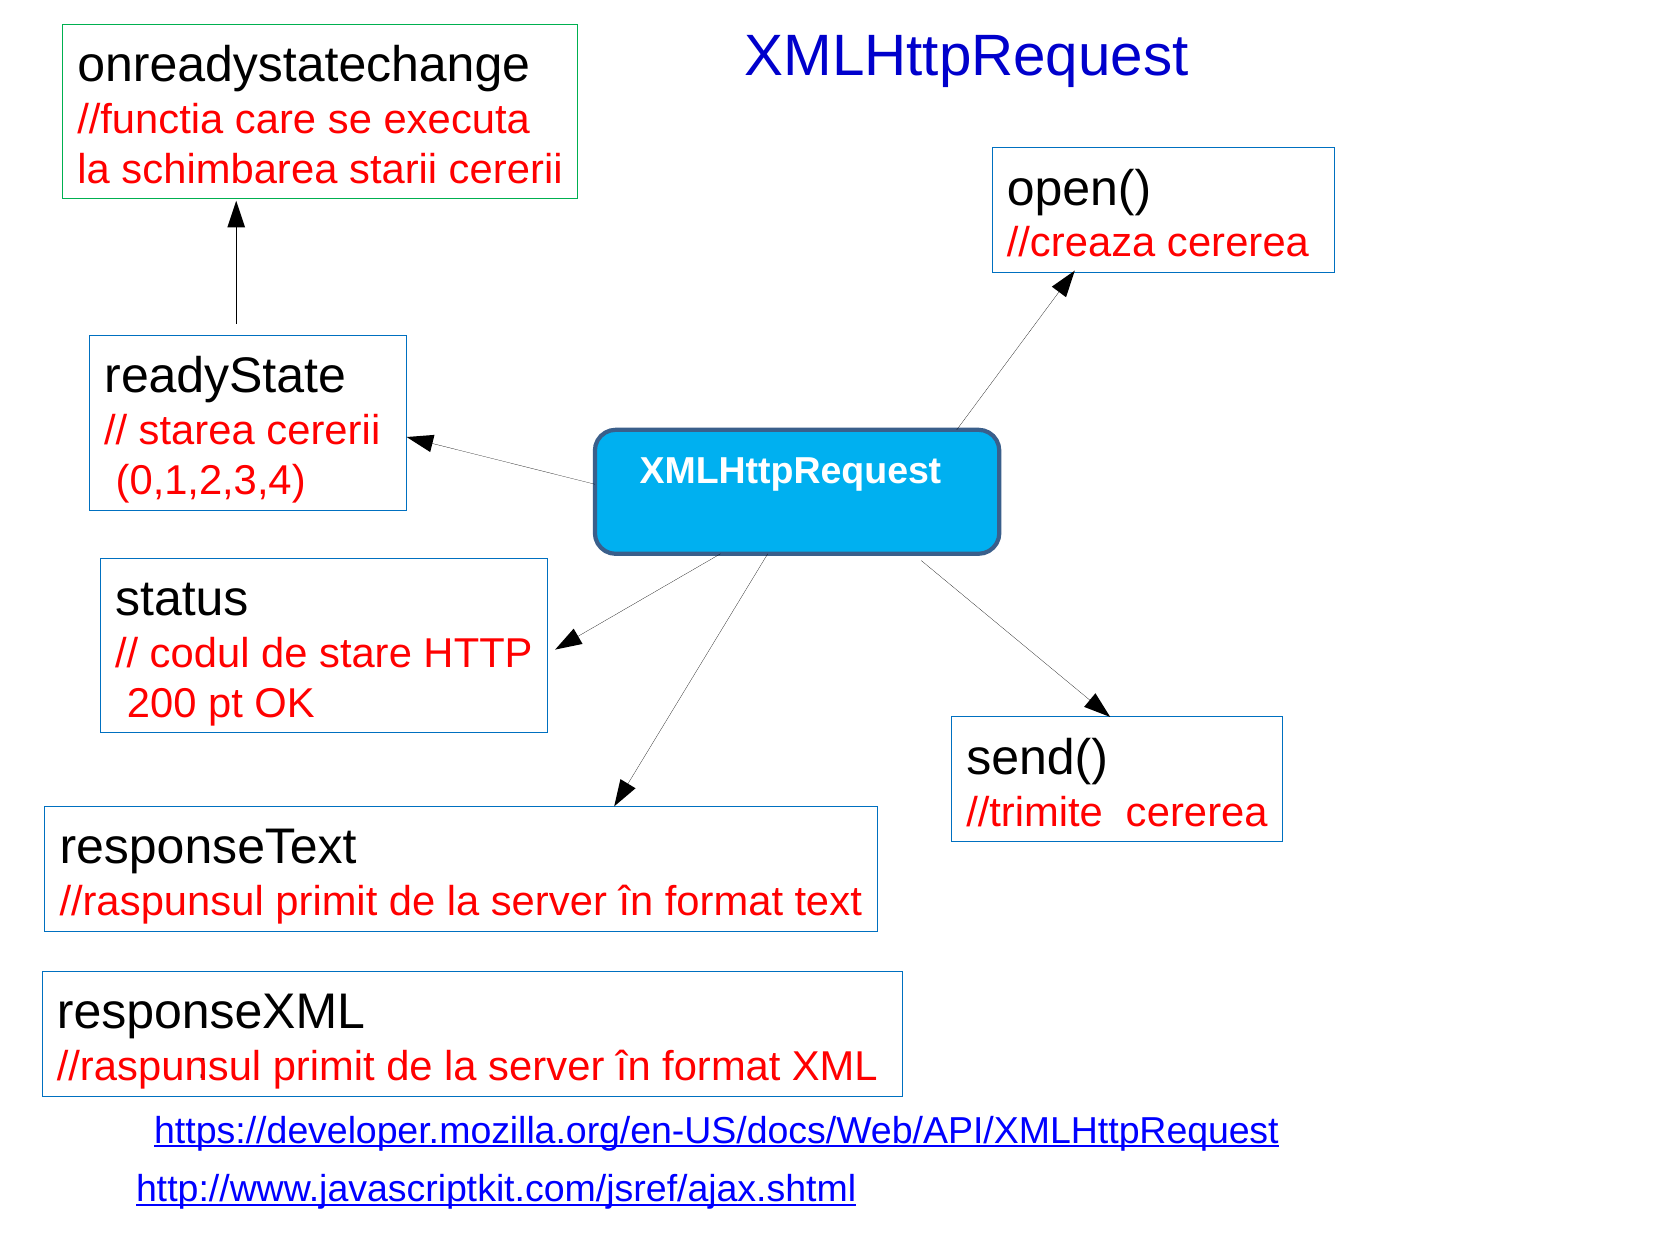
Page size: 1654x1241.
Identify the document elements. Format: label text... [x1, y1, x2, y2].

text_box responseXML //raspunsul primit de la server în format XML [42, 971, 903, 1097]
text_box open() //creaza cererea [992, 147, 1335, 273]
text_box XMLHttpRequest [730, 9, 1211, 95]
text_box [594, 429, 1000, 554]
text_box http://www.javascriptkit.com/jsref/ajax.shtml [121, 1156, 872, 1217]
text_box onreadystatechange //functia care se executa la schimbarea starii cererii [62, 24, 578, 199]
text_box https://developer.mozilla.org/en-US/docs/Web/API/XMLHttpRequest [139, 1098, 1295, 1159]
text_box responseText //raspunsul primit de la server în format text [44, 806, 878, 932]
text_box send() //trimite cererea [951, 716, 1283, 842]
text_box readyState // starea cererii (0,1,2,3,4) [89, 335, 407, 511]
text_box status // codul de stare HTTP 200 pt OK [100, 558, 548, 733]
text_box XMLHttpRequest [624, 438, 957, 544]
